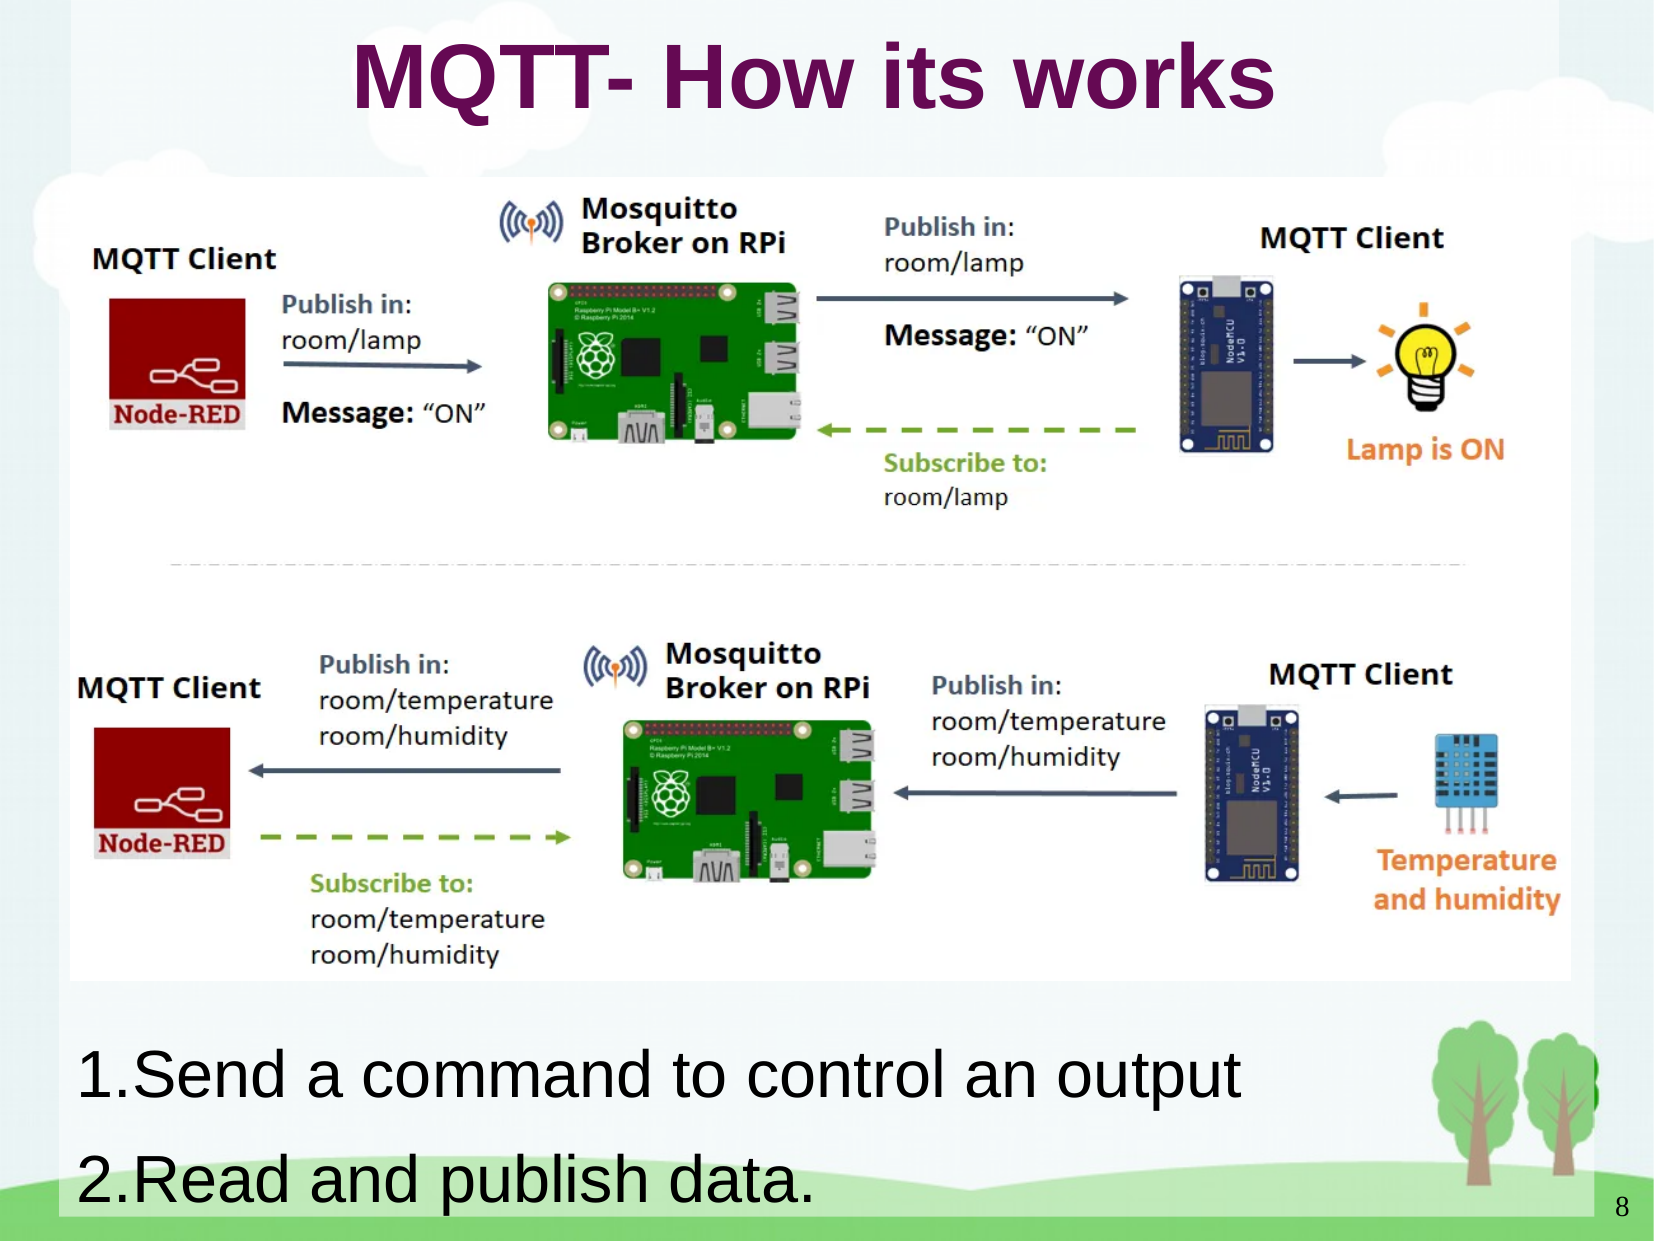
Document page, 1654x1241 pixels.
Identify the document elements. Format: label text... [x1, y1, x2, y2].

picture [0, 0, 1654, 1241]
list Send a command to control an output Read and publish data. [59, 177, 1595, 1217]
title MQTT- How its works [70, 0, 1560, 177]
